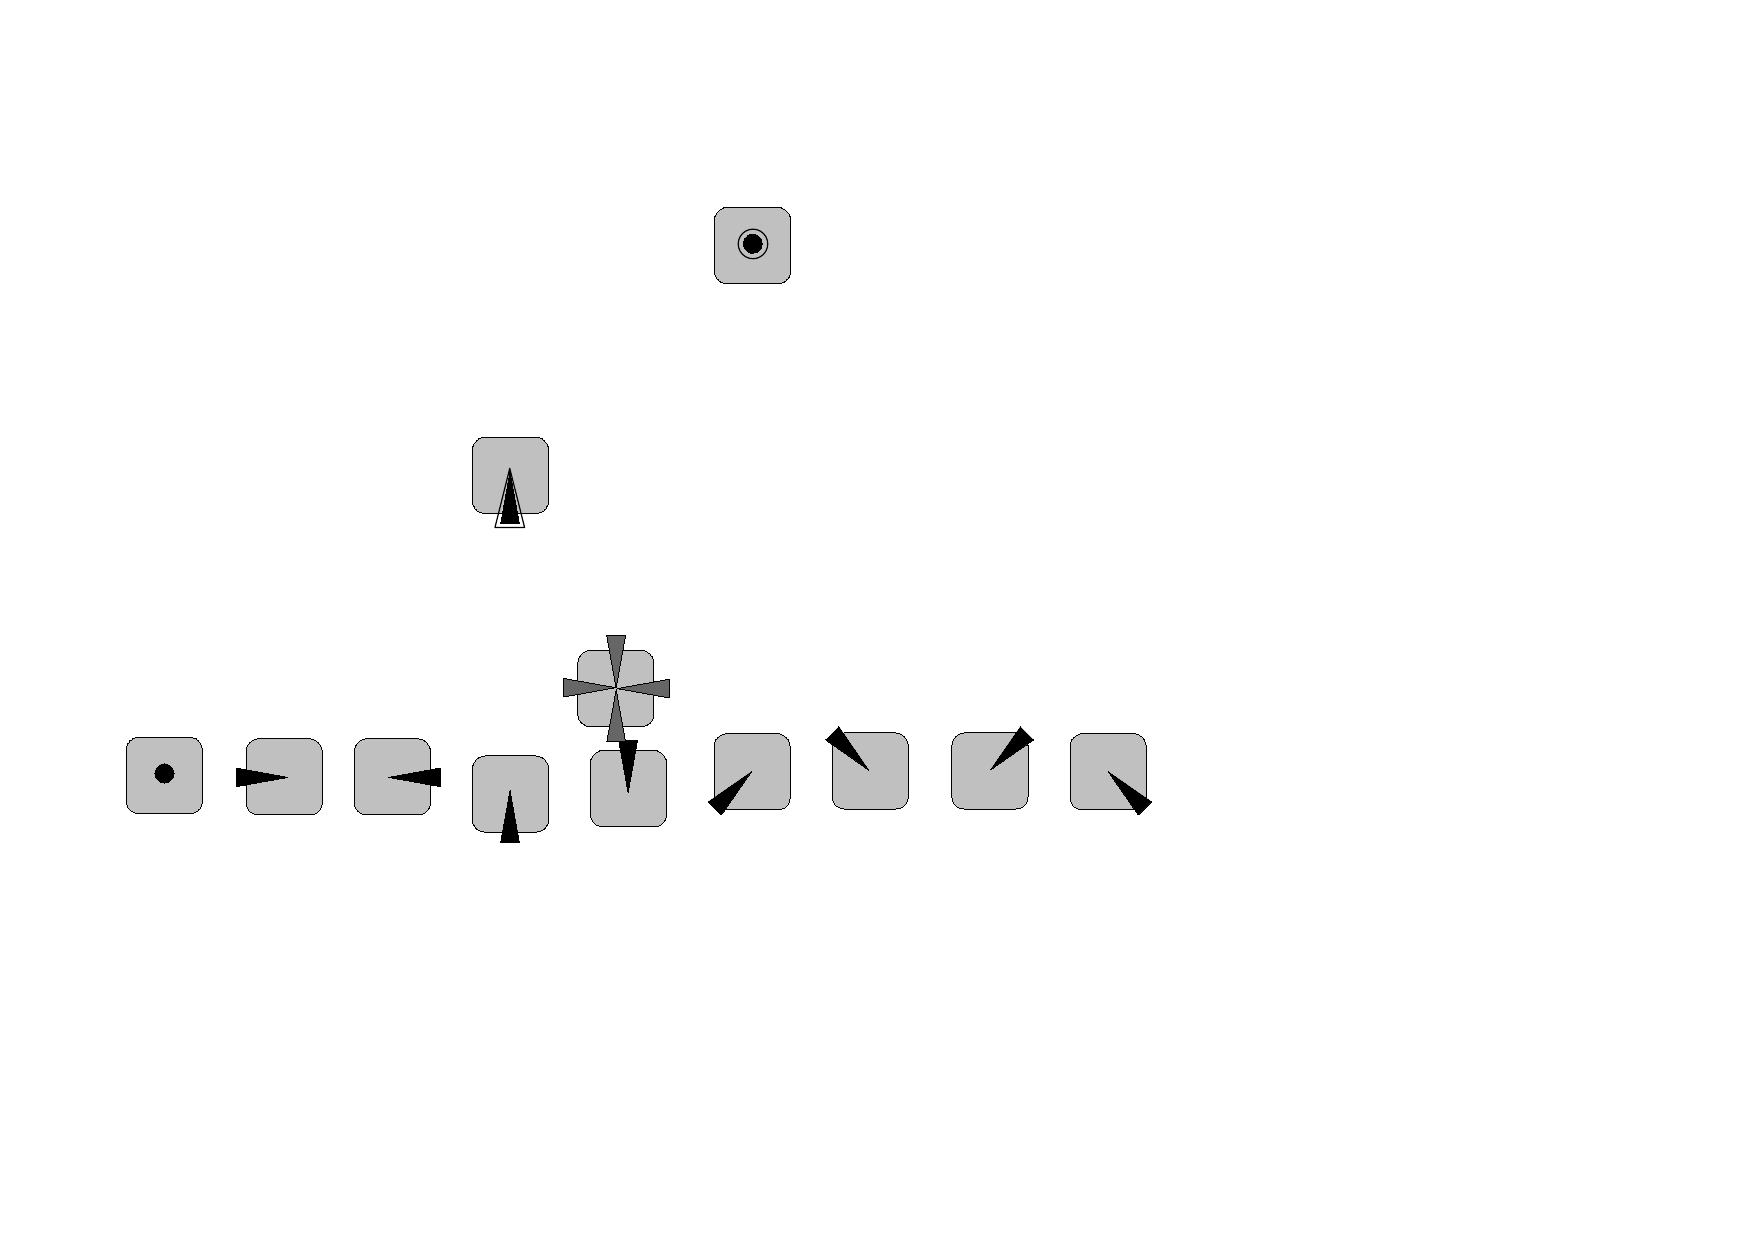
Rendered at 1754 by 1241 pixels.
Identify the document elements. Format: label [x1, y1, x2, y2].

text_box [126, 737, 203, 814]
text_box [354, 738, 441, 815]
text_box [708, 733, 791, 815]
text_box [951, 726, 1034, 810]
text_box [500, 474, 520, 524]
text_box [563, 635, 670, 827]
text_box [236, 738, 323, 815]
text_box [472, 437, 549, 514]
text_box [472, 755, 549, 843]
text_box [825, 726, 909, 810]
text_box [1070, 733, 1152, 815]
text_box [714, 207, 791, 284]
